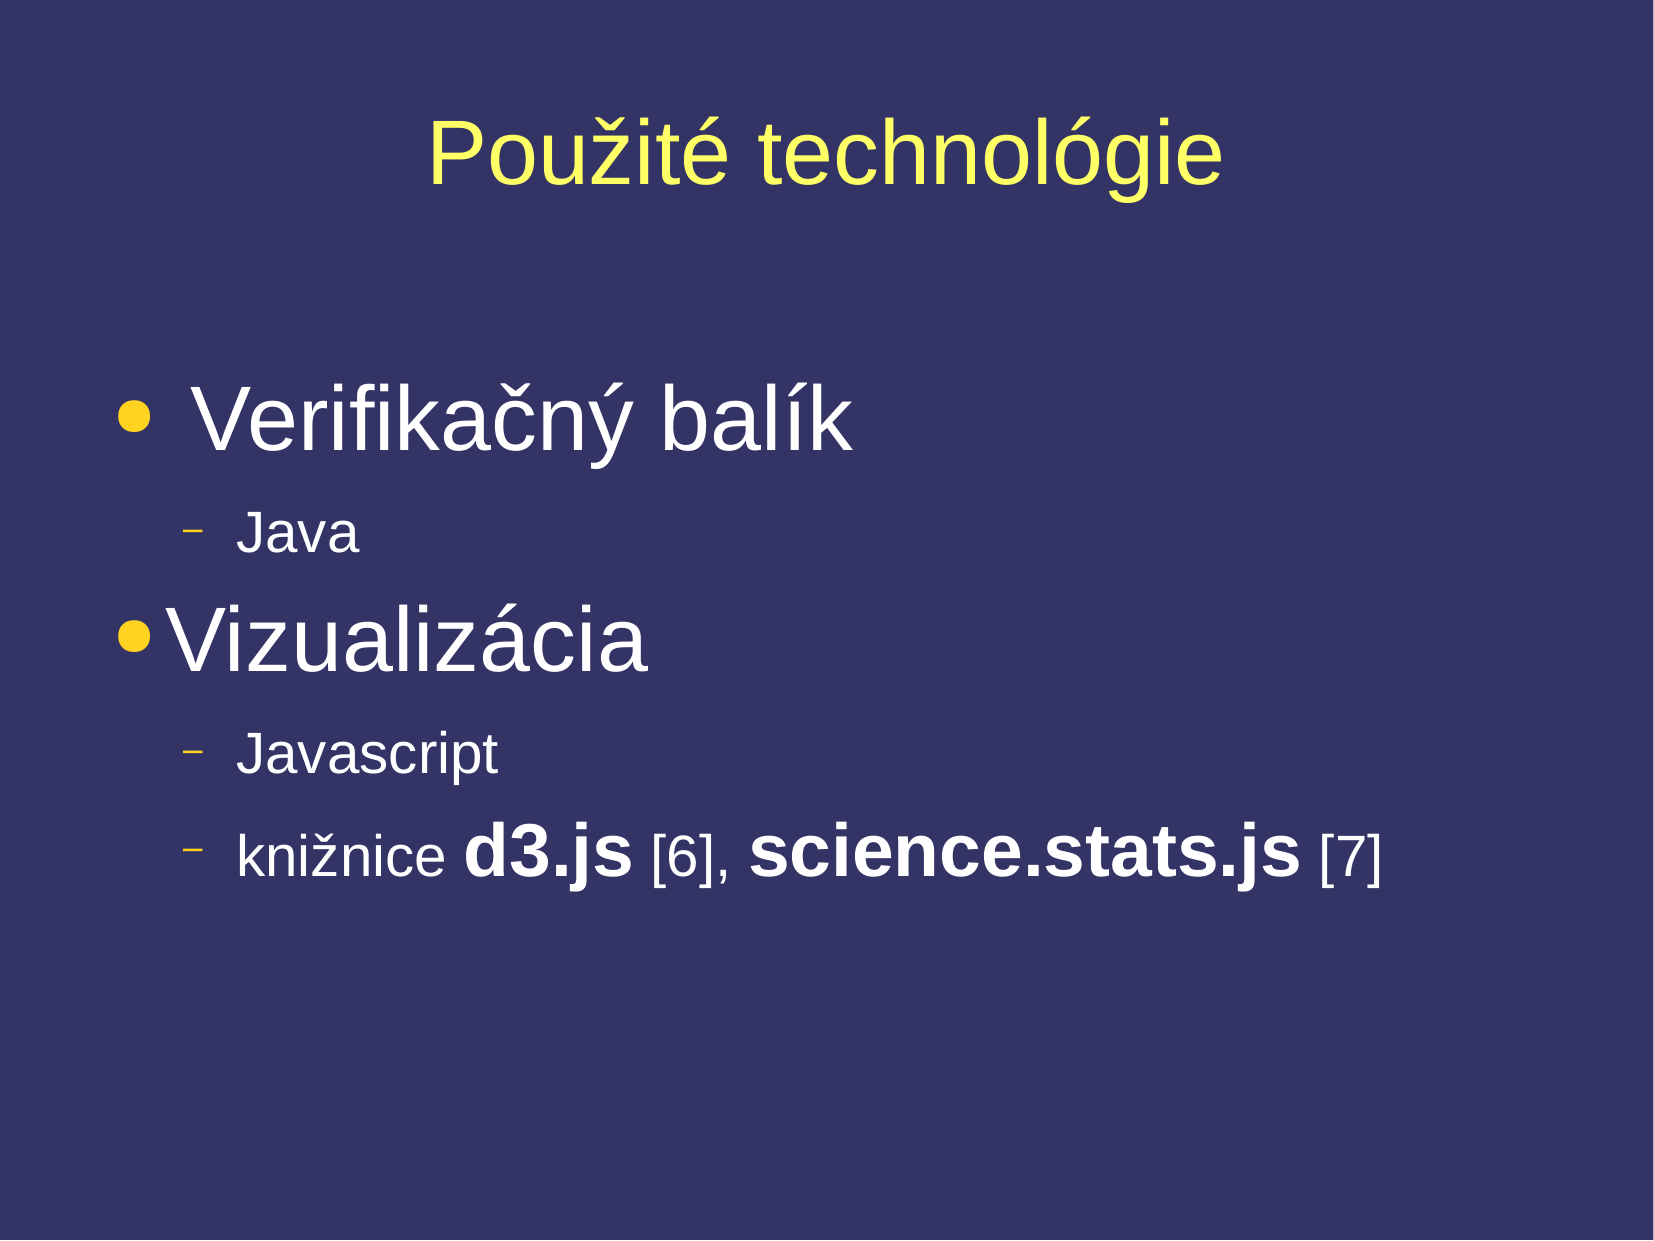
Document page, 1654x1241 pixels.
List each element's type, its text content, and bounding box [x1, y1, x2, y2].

list Verifikačný balík Java Vizualizácia Javascript knižnice d3.js [6], science.stats.js [7] [94, 367, 1583, 893]
title Použité technológie [82, 49, 1571, 257]
